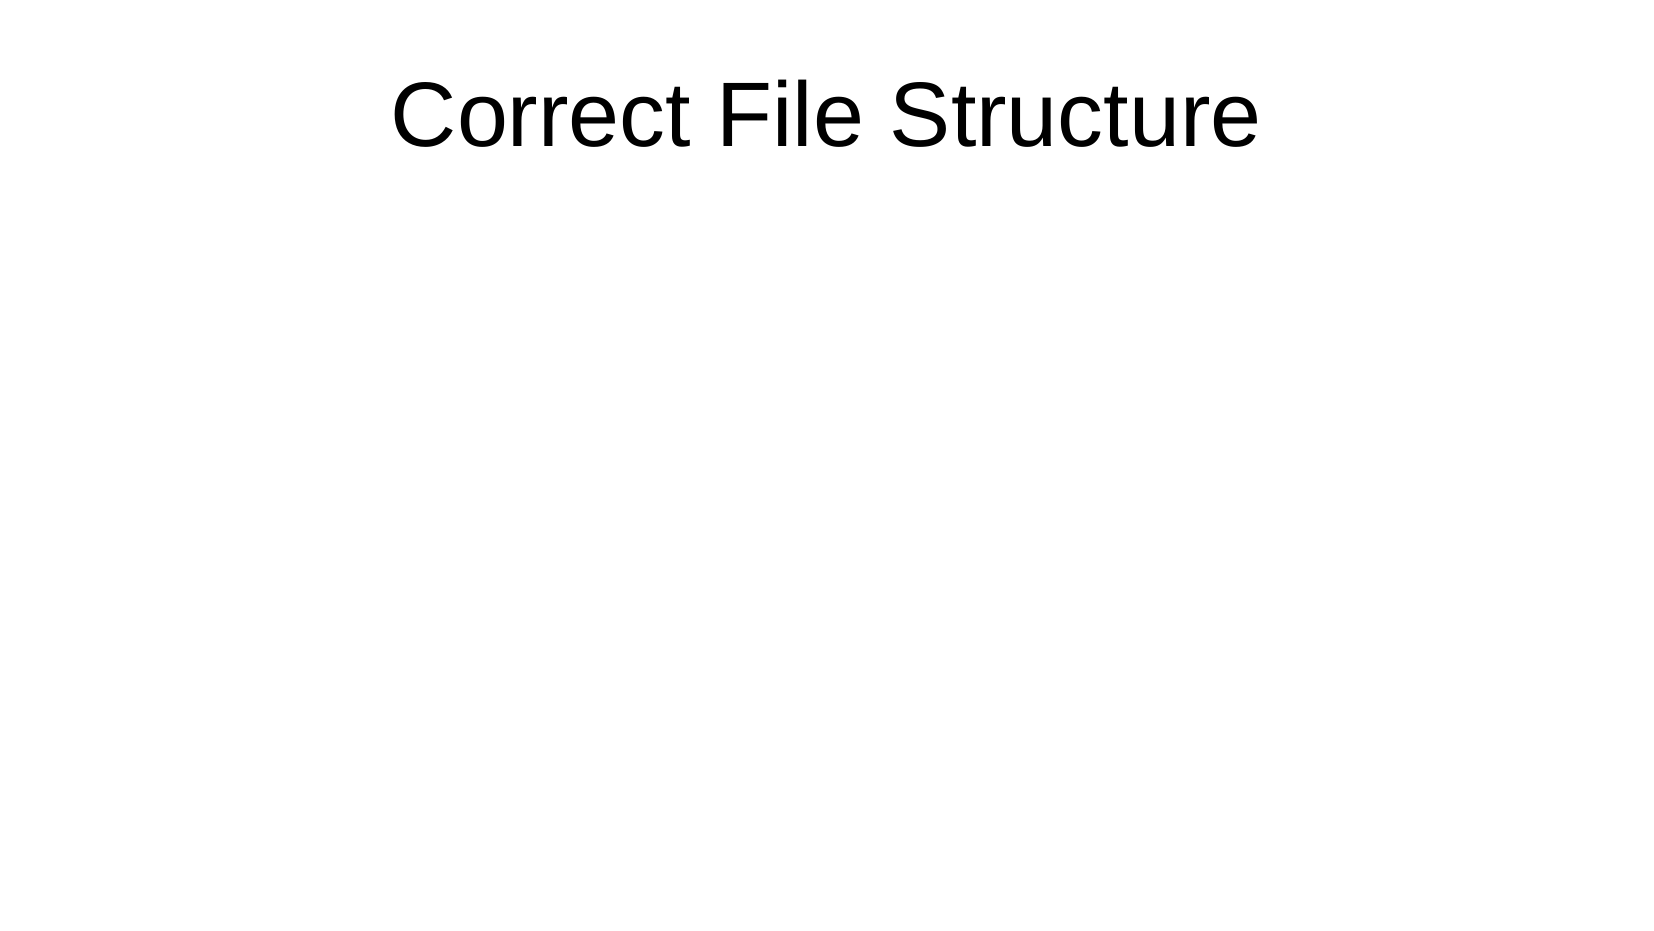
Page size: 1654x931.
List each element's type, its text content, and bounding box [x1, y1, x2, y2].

title Correct File Structure [82, 37, 1571, 193]
